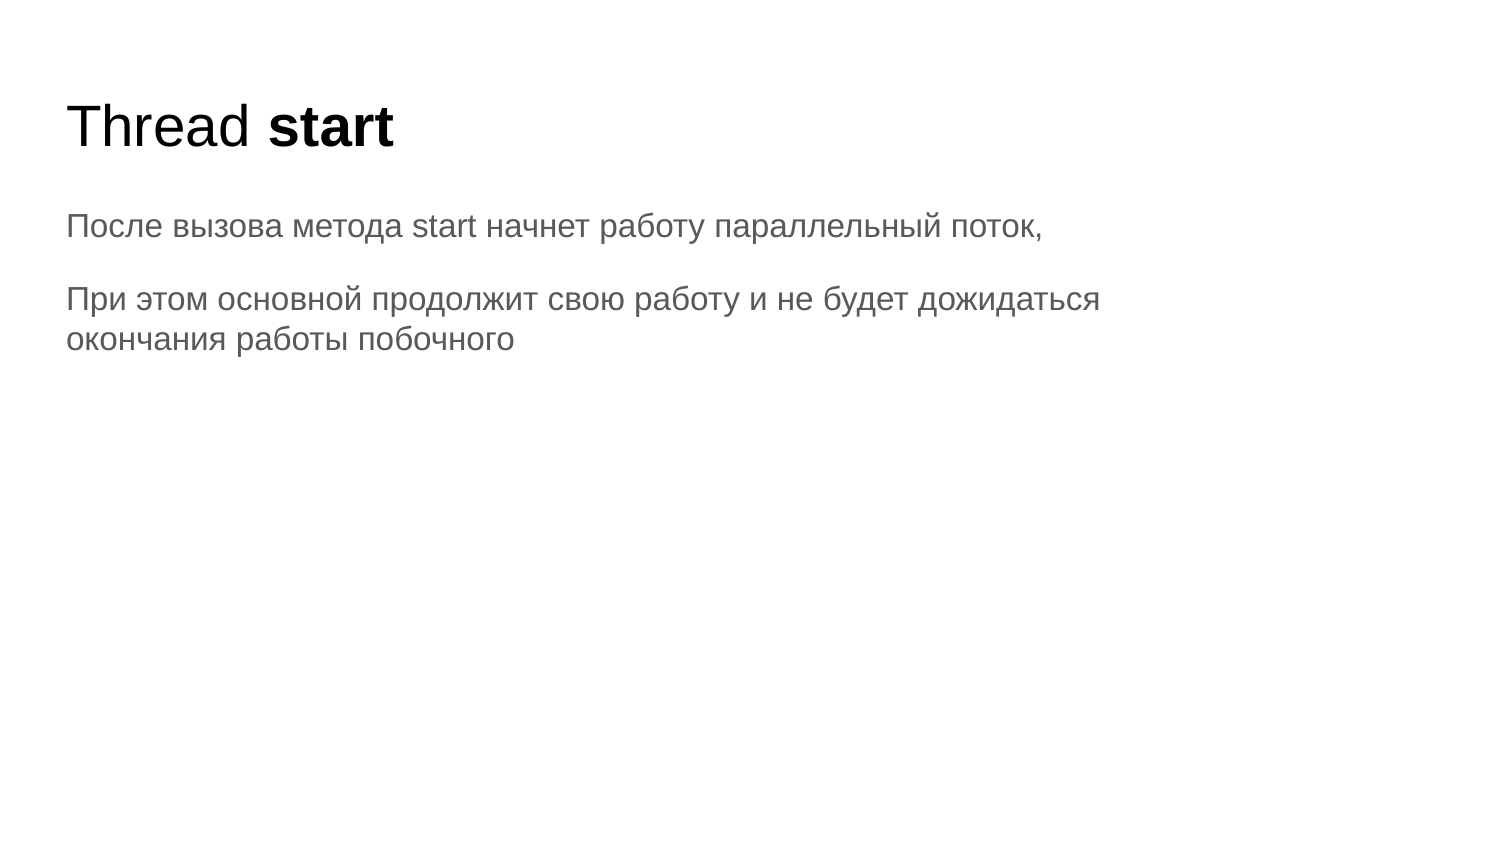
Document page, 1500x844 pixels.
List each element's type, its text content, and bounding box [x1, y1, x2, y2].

title Thread start [51, 72, 1449, 167]
list После вызова метода start начнет работу параллельный поток, При этом основной продолжит свою работу и не будет дожидаться окончания работы побочного [51, 189, 1284, 750]
